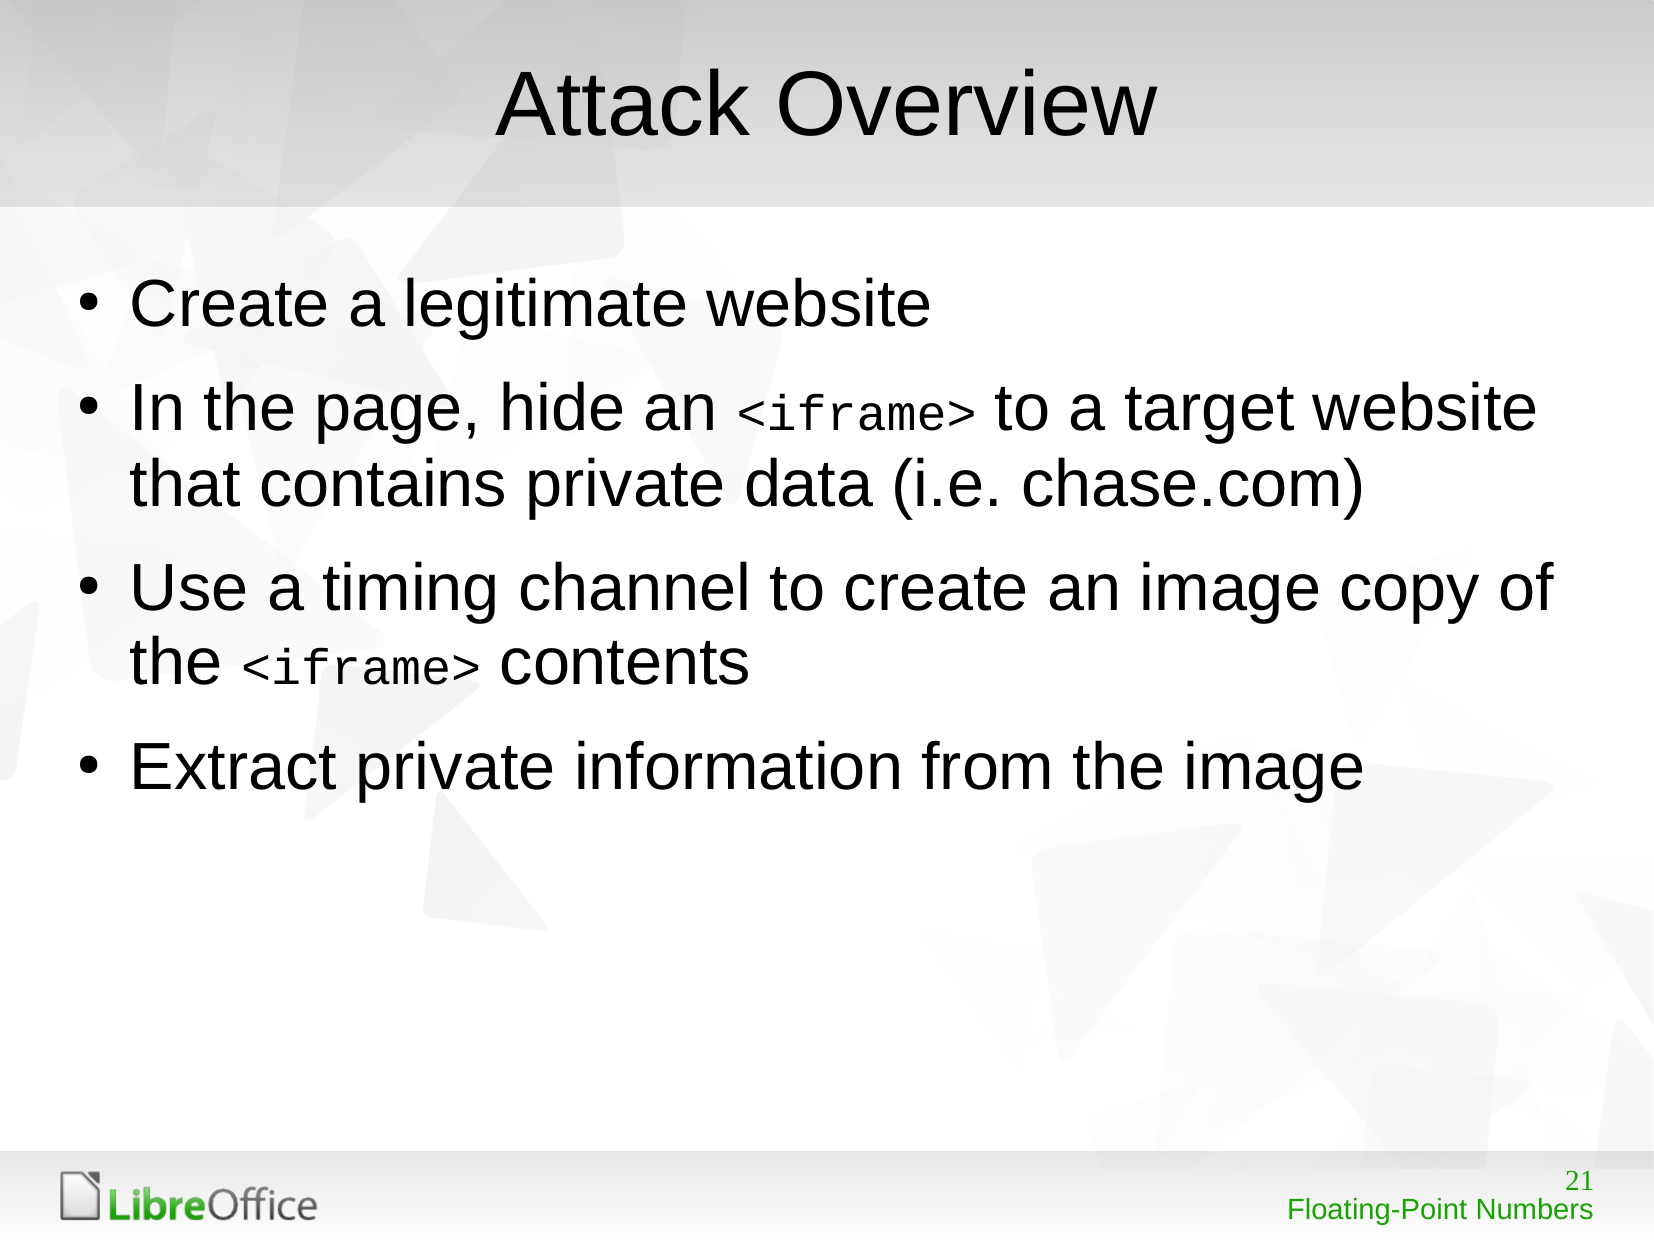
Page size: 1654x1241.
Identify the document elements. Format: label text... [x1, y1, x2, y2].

picture [915, 548, 1654, 1169]
picture [41, 1152, 337, 1240]
list Create a legitimate website In the page, hide an <iframe> to a target website that contains private data (i.e. chase.com) Use a timing channel to create an image copy of the <iframe> contents Extract private information from the image [59, 265, 1595, 986]
picture [0, 0, 783, 931]
title Attack Overview [59, 29, 1595, 178]
